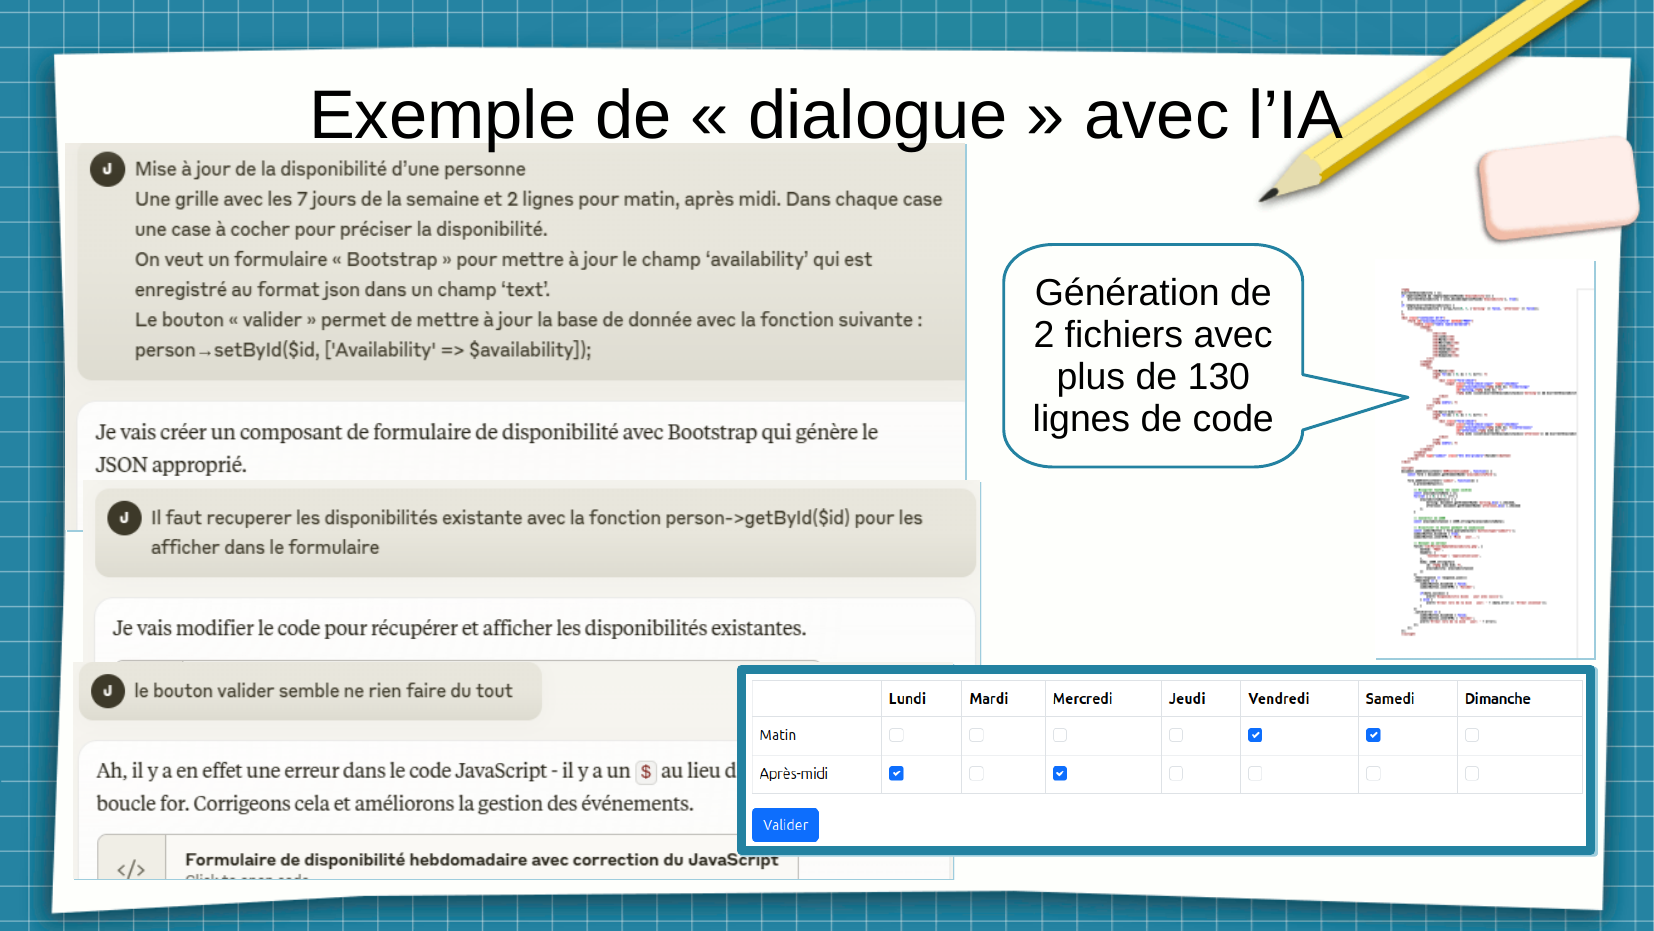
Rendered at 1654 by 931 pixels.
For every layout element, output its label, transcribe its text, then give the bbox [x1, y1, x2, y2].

title Exemple de « dialogue » avec l’IA [82, 37, 1571, 193]
text_box Génération de 2 fichiers avec plus de 130 lignes de code [1003, 244, 1408, 468]
picture [0, 0, 1654, 931]
